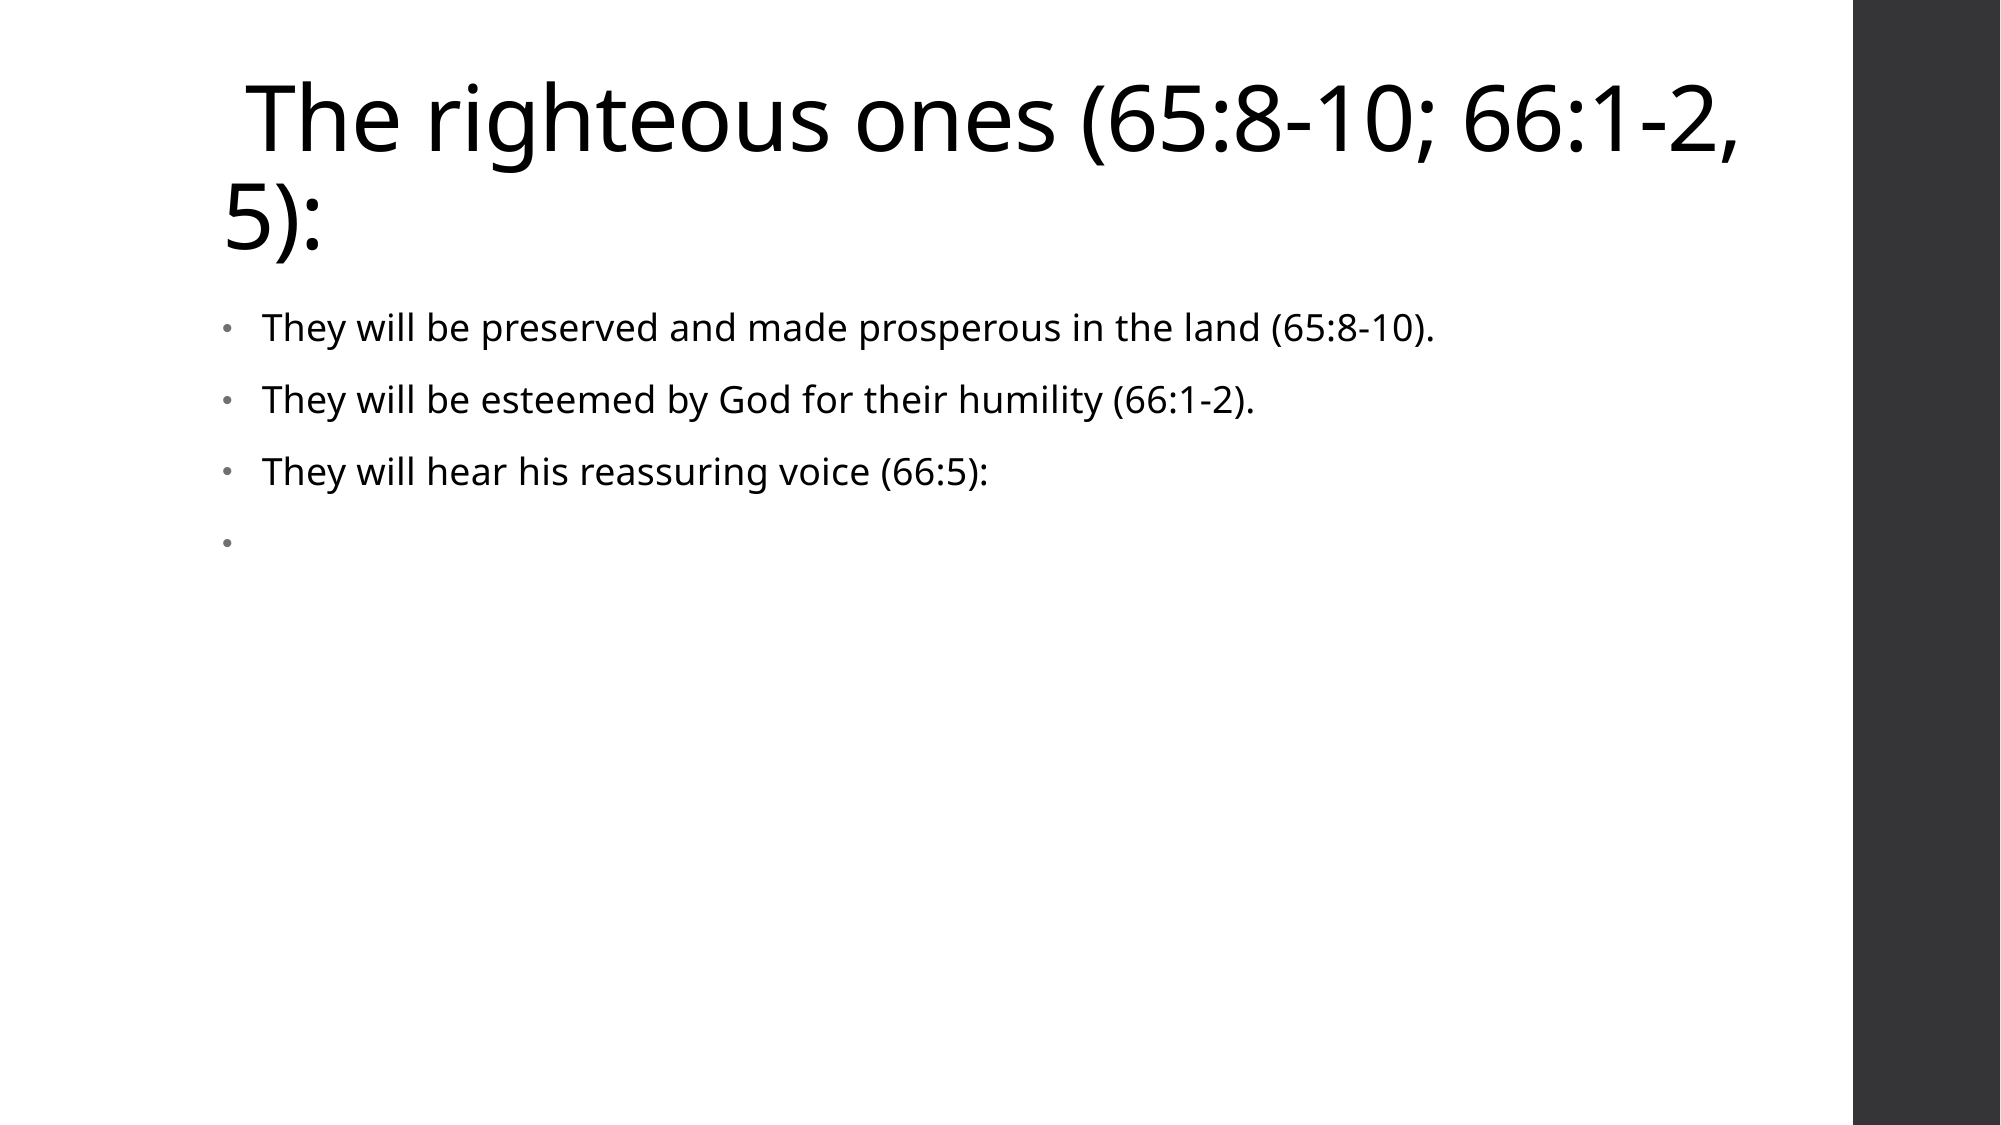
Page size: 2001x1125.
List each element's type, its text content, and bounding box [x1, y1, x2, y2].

title The righteous ones (65:8-10; 66:1-2, 5): [206, 60, 1797, 278]
list They will be preserved and made prosperous in the land (65:8-10). They will be esteemed by God for their humility (66:1-2). They will hear his reassuring voice (66:5): [206, 299, 1617, 1014]
